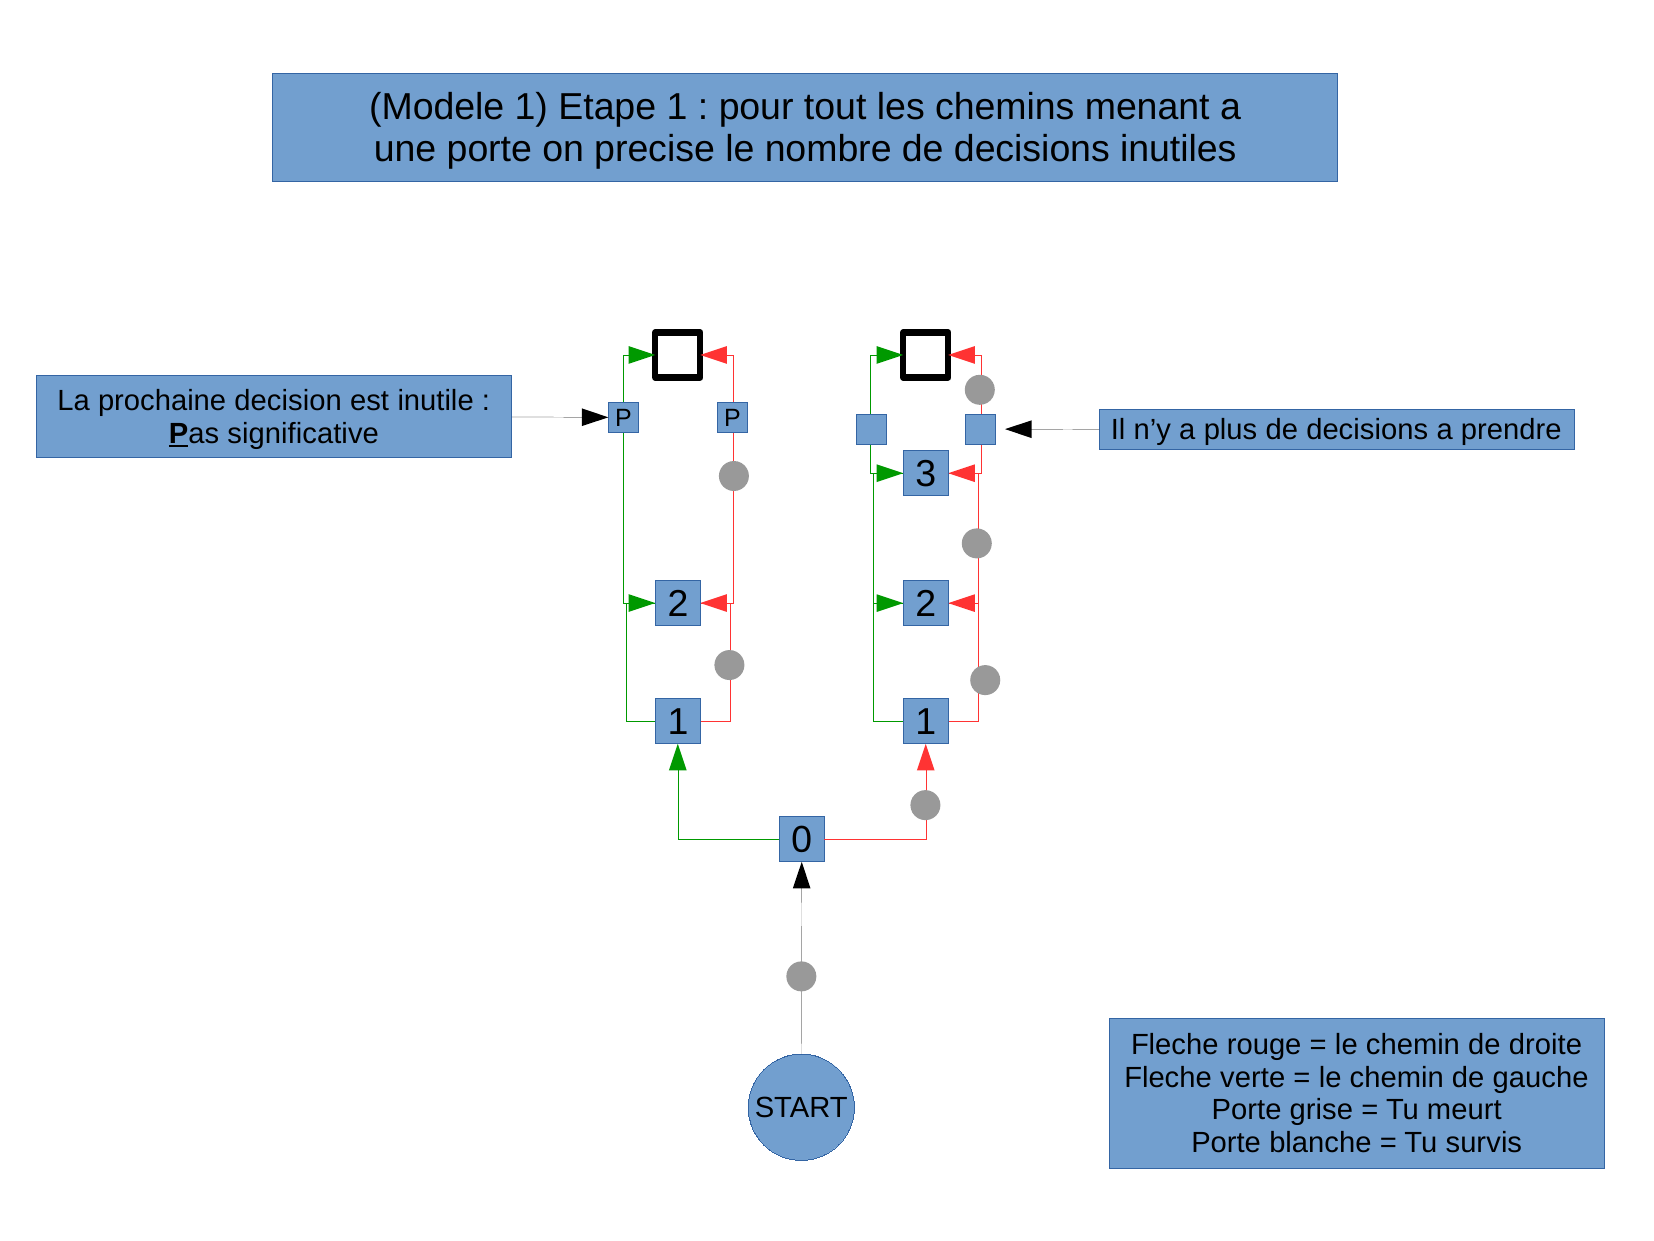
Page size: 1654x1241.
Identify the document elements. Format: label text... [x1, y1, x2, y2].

text_box 1 [655, 698, 701, 744]
text_box 2 [903, 580, 949, 626]
text_box [910, 790, 941, 821]
text_box [856, 414, 887, 445]
text_box [714, 650, 745, 681]
text_box [718, 460, 749, 492]
text_box [786, 961, 817, 992]
text_box [655, 332, 701, 378]
text_box 3 [903, 450, 949, 496]
text_box [961, 528, 992, 559]
text_box [903, 332, 949, 378]
text_box Il n’y a plus de decisions a prendre [1099, 409, 1575, 450]
text_box P [608, 402, 639, 433]
text_box La prochaine decision est inutile : Pas significative [36, 375, 512, 458]
text_box 0 [779, 816, 825, 862]
text_box Fleche rouge = le chemin de droite Fleche verte = le chemin de gauche Porte grise = Tu meurt Porte blanche = Tu survis [1109, 1018, 1605, 1169]
text_box 2 [655, 580, 701, 626]
text_box (Modele 1) Etape 1 : pour tout les chemins menant a une porte on precise le nombre de decisions inutiles [272, 73, 1338, 182]
text_box 1 [903, 698, 949, 744]
text_box P [717, 402, 748, 433]
text_box [970, 665, 1001, 696]
text_box [965, 414, 996, 445]
text_box START [748, 1054, 855, 1161]
text_box [964, 374, 995, 405]
